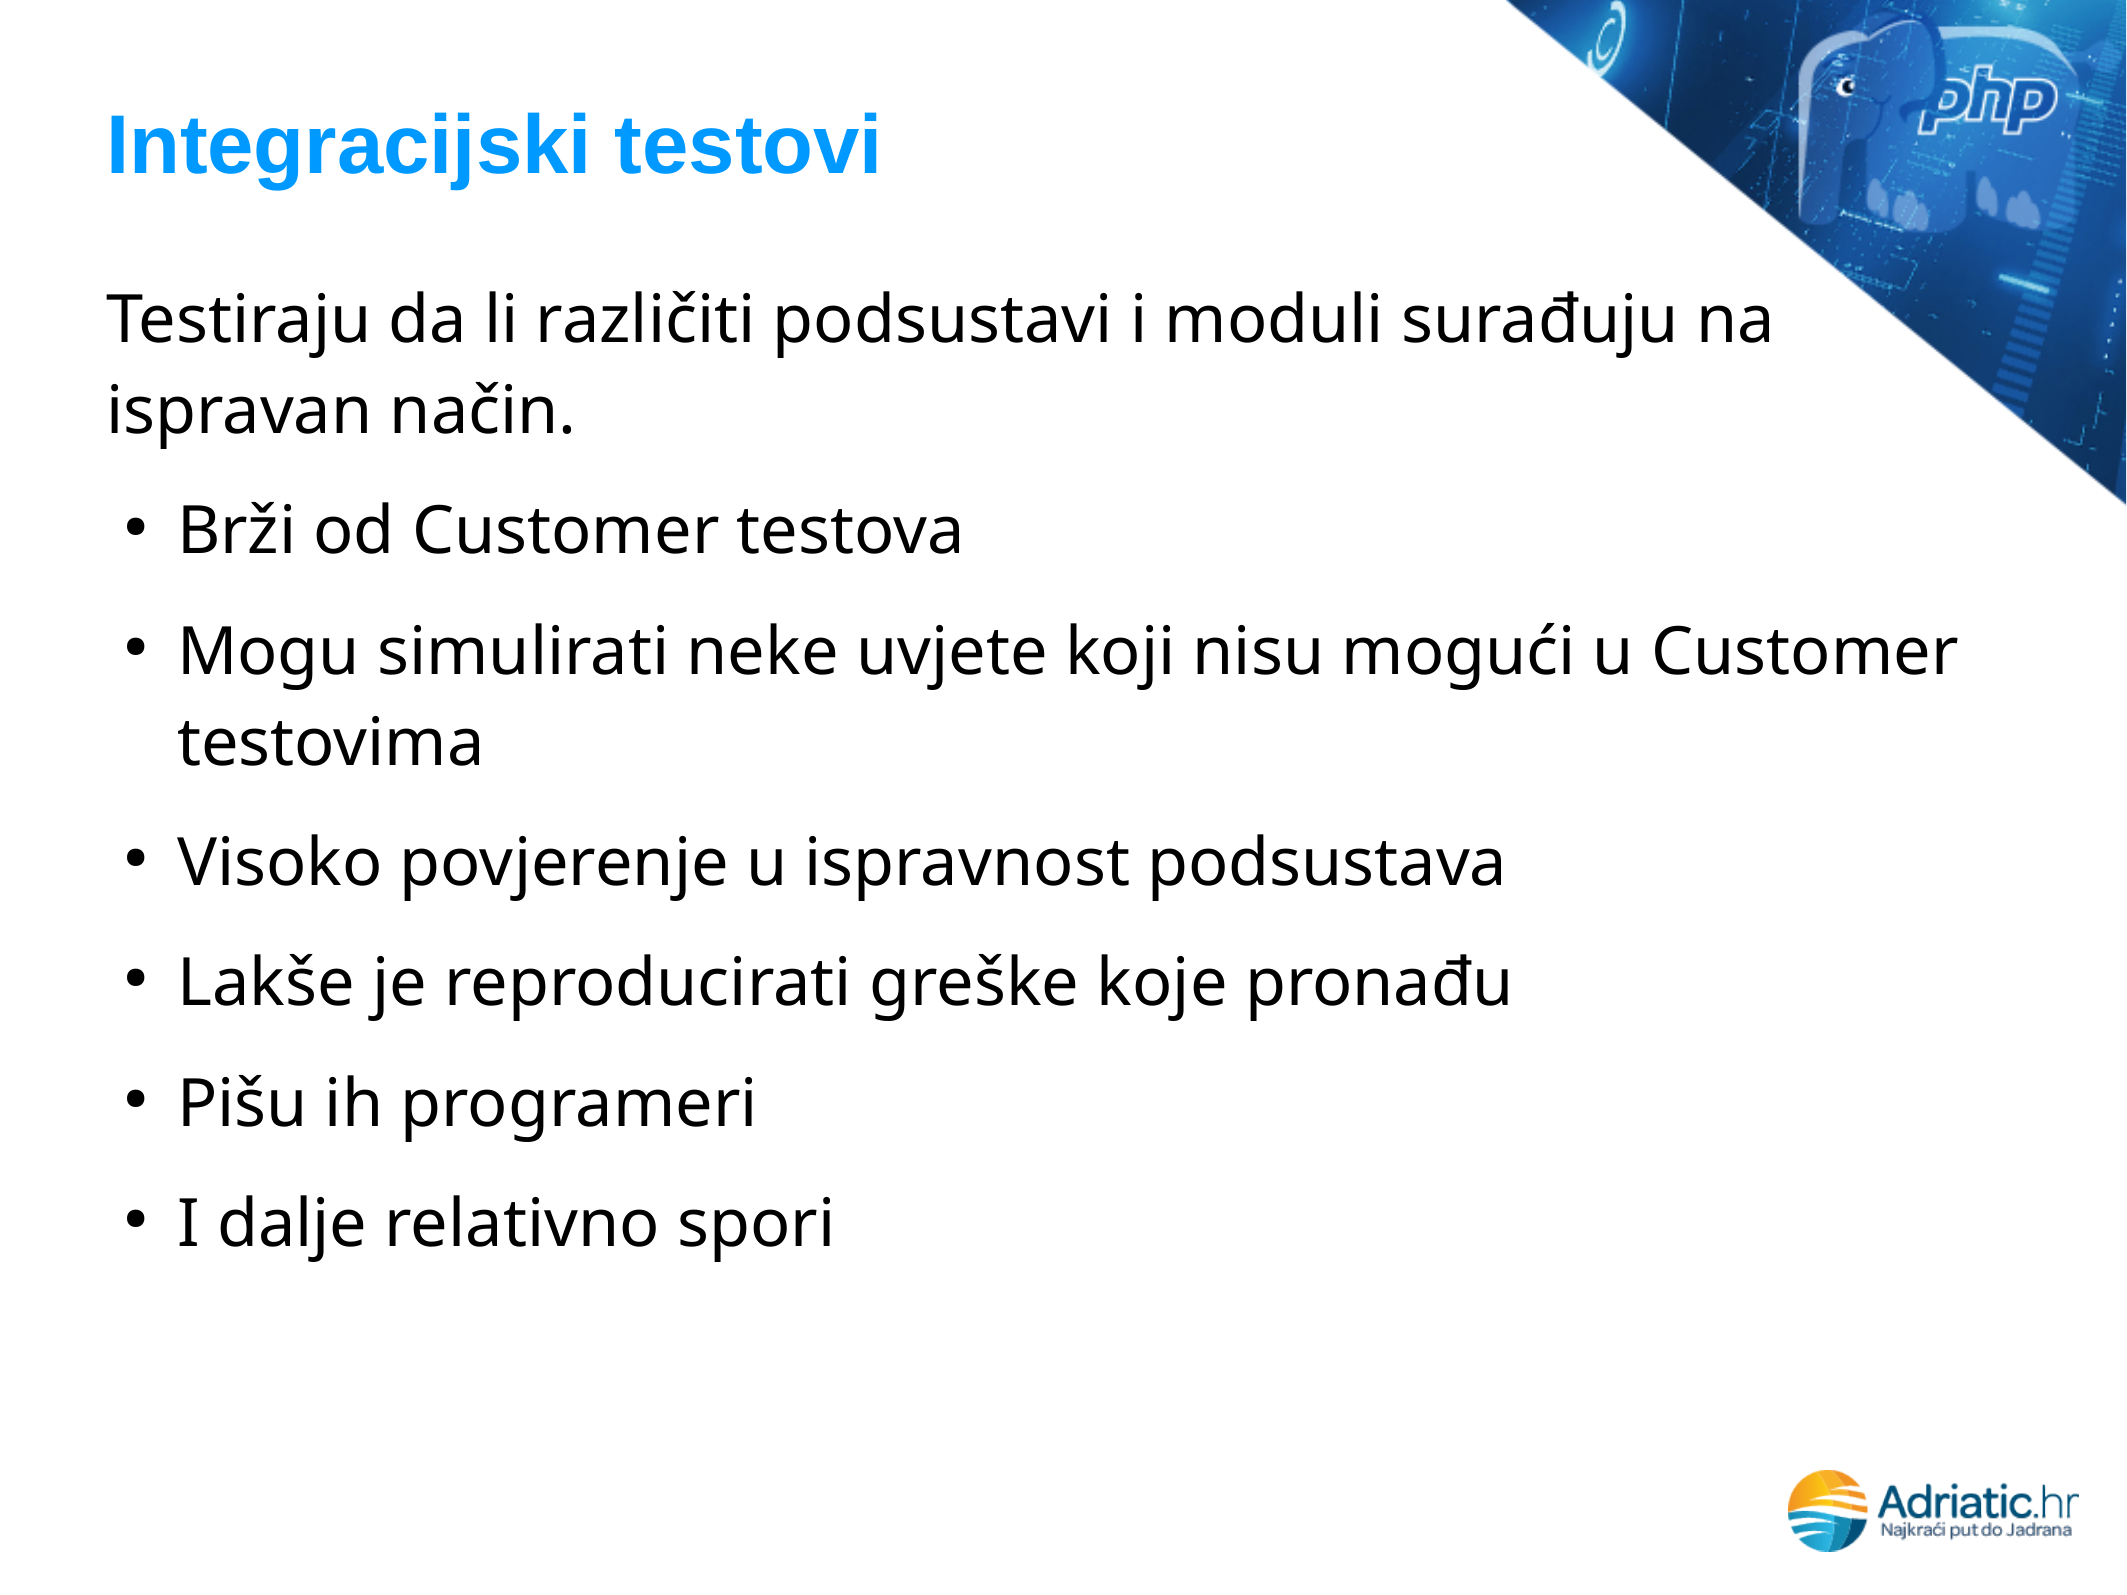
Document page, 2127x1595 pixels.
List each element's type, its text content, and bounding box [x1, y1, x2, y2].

list Testiraju da li različiti podsustavi i moduli surađuju na ispravan način. Brži od Customer testova Mogu simulirati neke uvjete koji nisu mogući u Customer testovima Visoko povjerenje u ispravnost podsustava Lakše je reproducirati greške koje pronađu Pišu ih programeri I dalje relativno spori [106, 271, 2020, 1453]
title Integracijski testovi [106, 70, 1630, 219]
picture [1788, 1470, 2079, 1552]
picture [1505, 0, 2127, 625]
